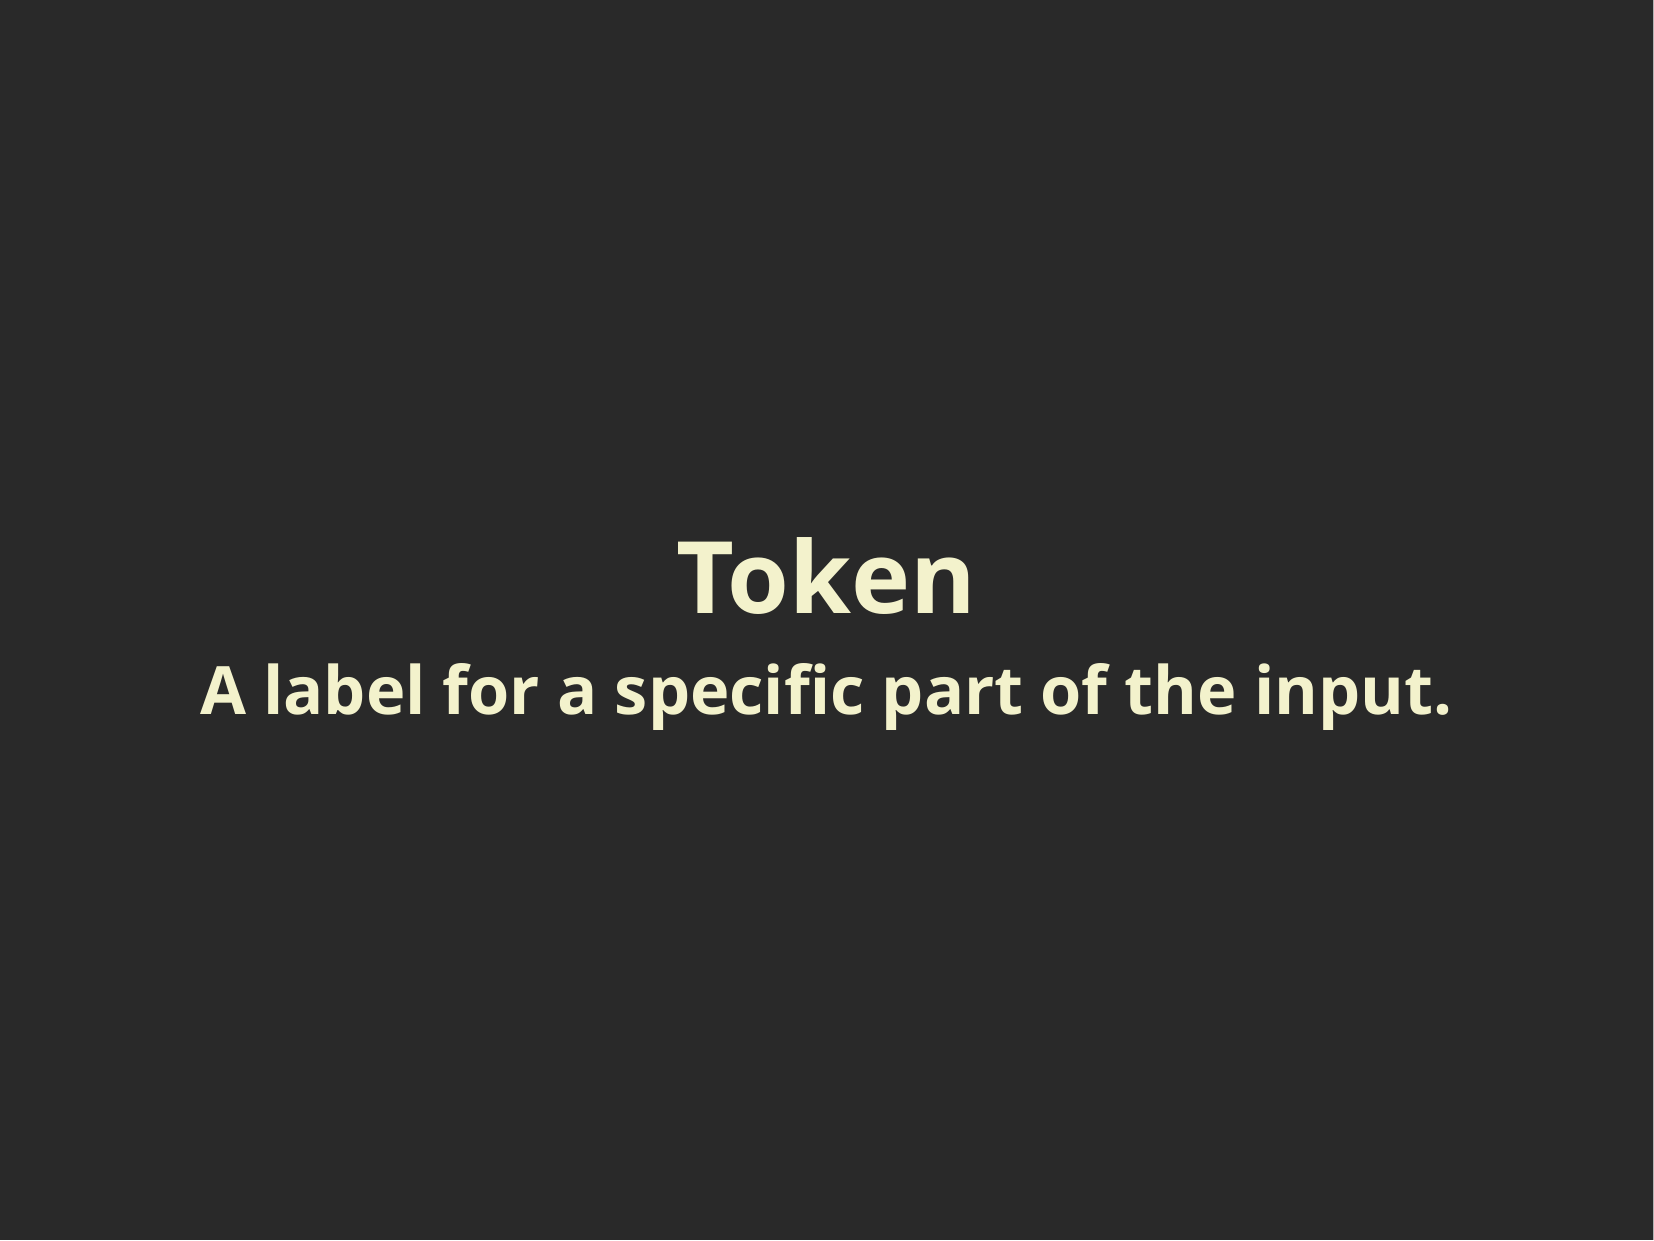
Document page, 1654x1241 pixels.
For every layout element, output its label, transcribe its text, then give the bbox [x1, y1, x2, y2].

subtitle Token A label for a specific part of the input. [82, 140, 1571, 1101]
